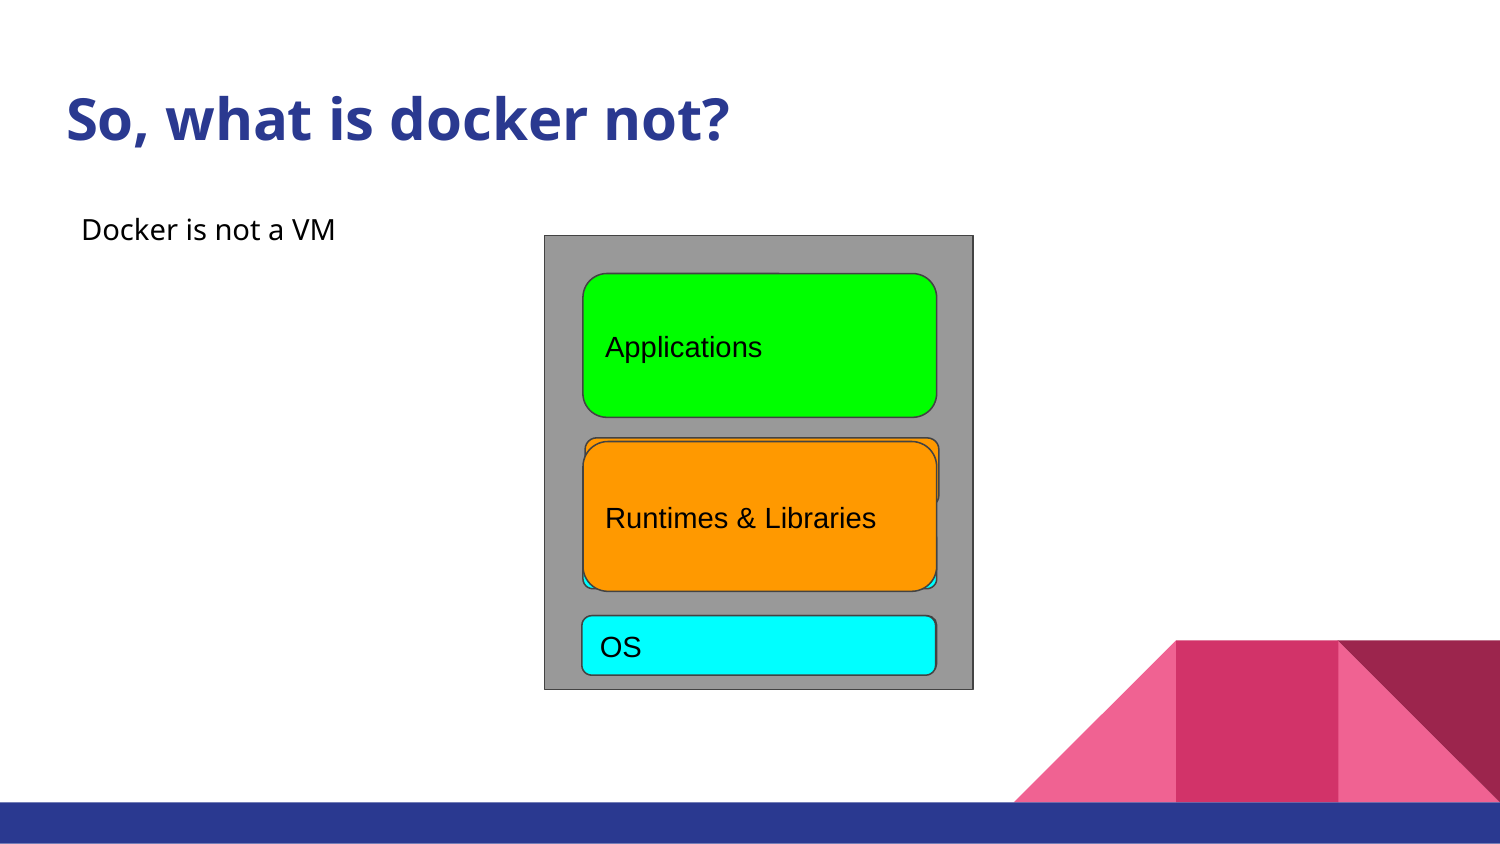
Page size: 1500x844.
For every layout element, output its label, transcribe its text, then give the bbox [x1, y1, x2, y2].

text_box Docker is not a VM [65, 196, 1357, 262]
title So, what is docker not? [51, 67, 1449, 167]
text_box [544, 235, 974, 690]
text_box OS [925, 573, 937, 589]
text_box Runtimes & Libraries [582, 441, 937, 592]
text_box Applications [582, 273, 937, 418]
text_box Runtimes & Libraries [585, 437, 939, 502]
text_box OS [582, 567, 595, 589]
text_box OS [581, 615, 936, 676]
